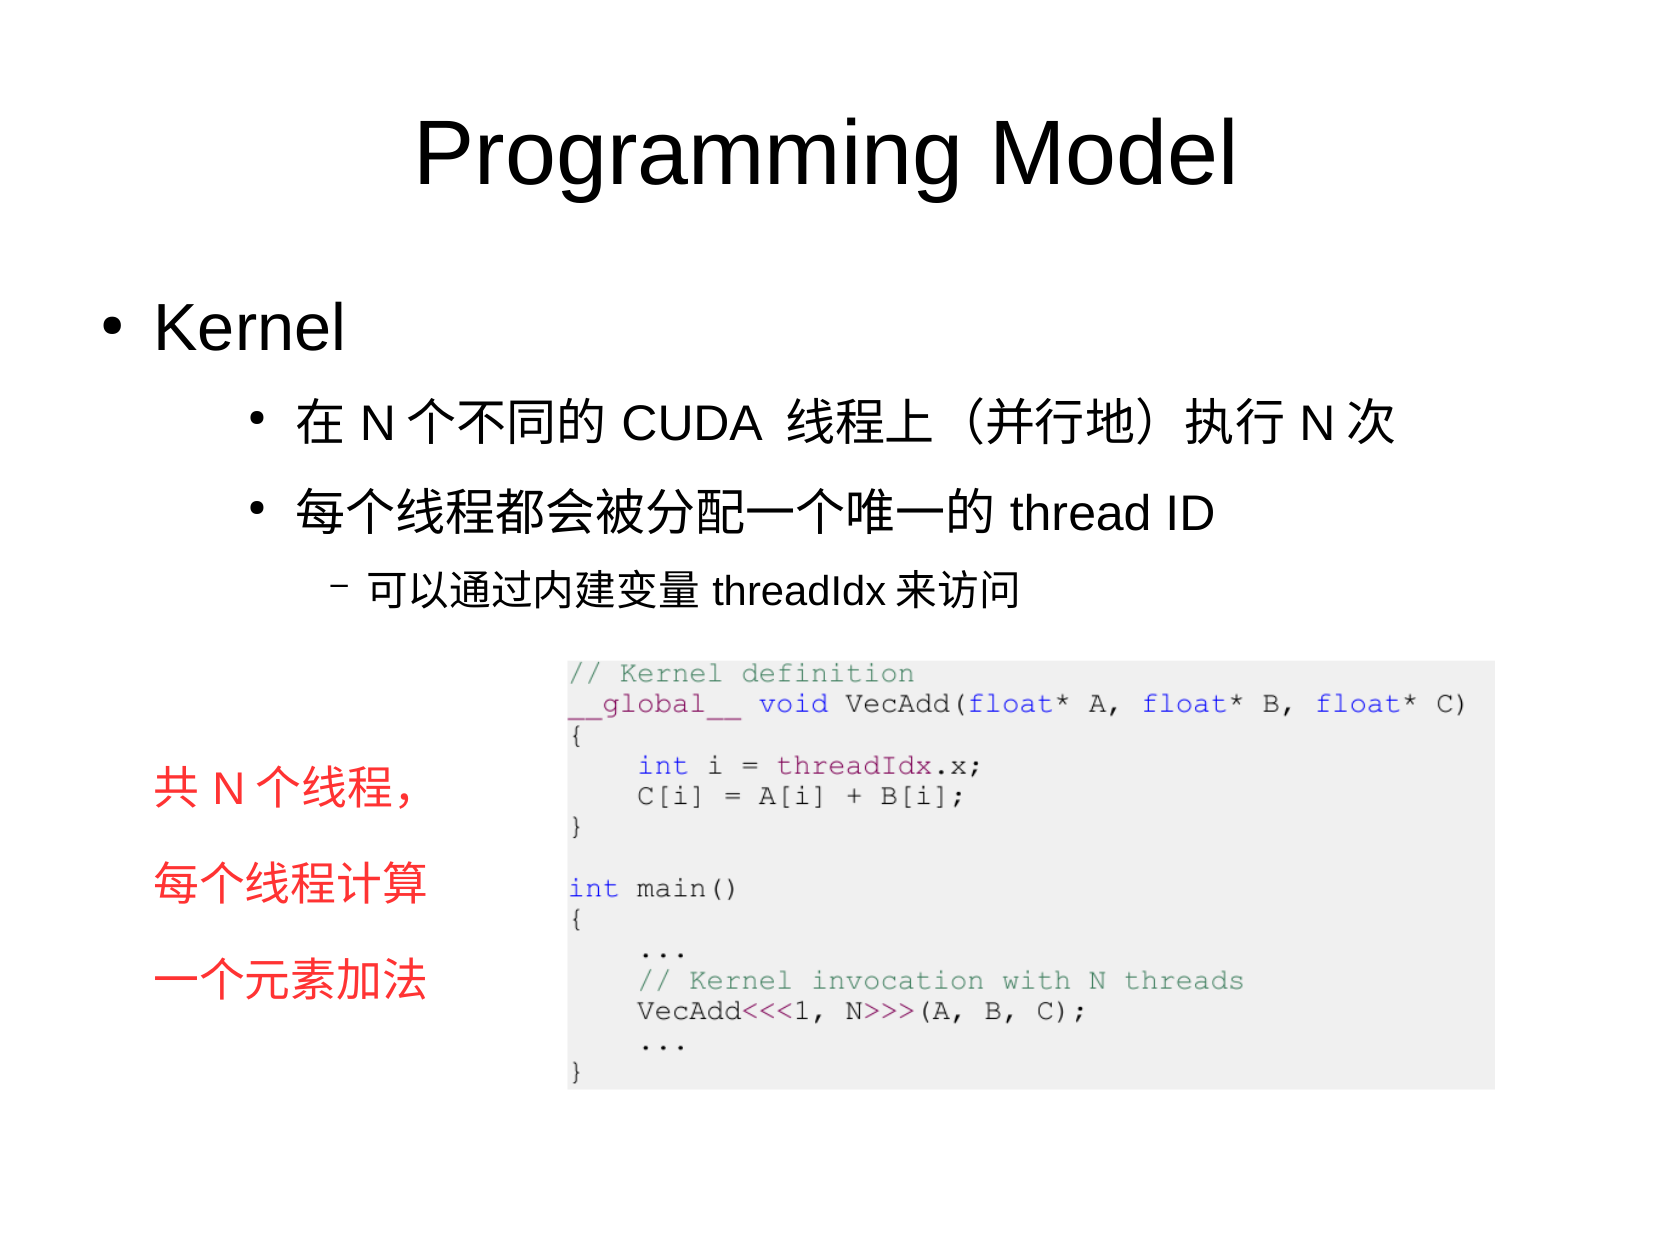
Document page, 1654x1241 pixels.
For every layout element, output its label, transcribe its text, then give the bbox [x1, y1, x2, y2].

picture [564, 656, 1495, 1092]
title Programming Model [82, 49, 1571, 257]
list Kernel 在N个不同的CUDA 线程上（并行地）执行N次 每个线程都会被分配一个唯一的thread ID 可以通过内建变量threadIdx来访问 共N个线程， 每个线程计算 一个元素加法 [82, 290, 1571, 1096]
